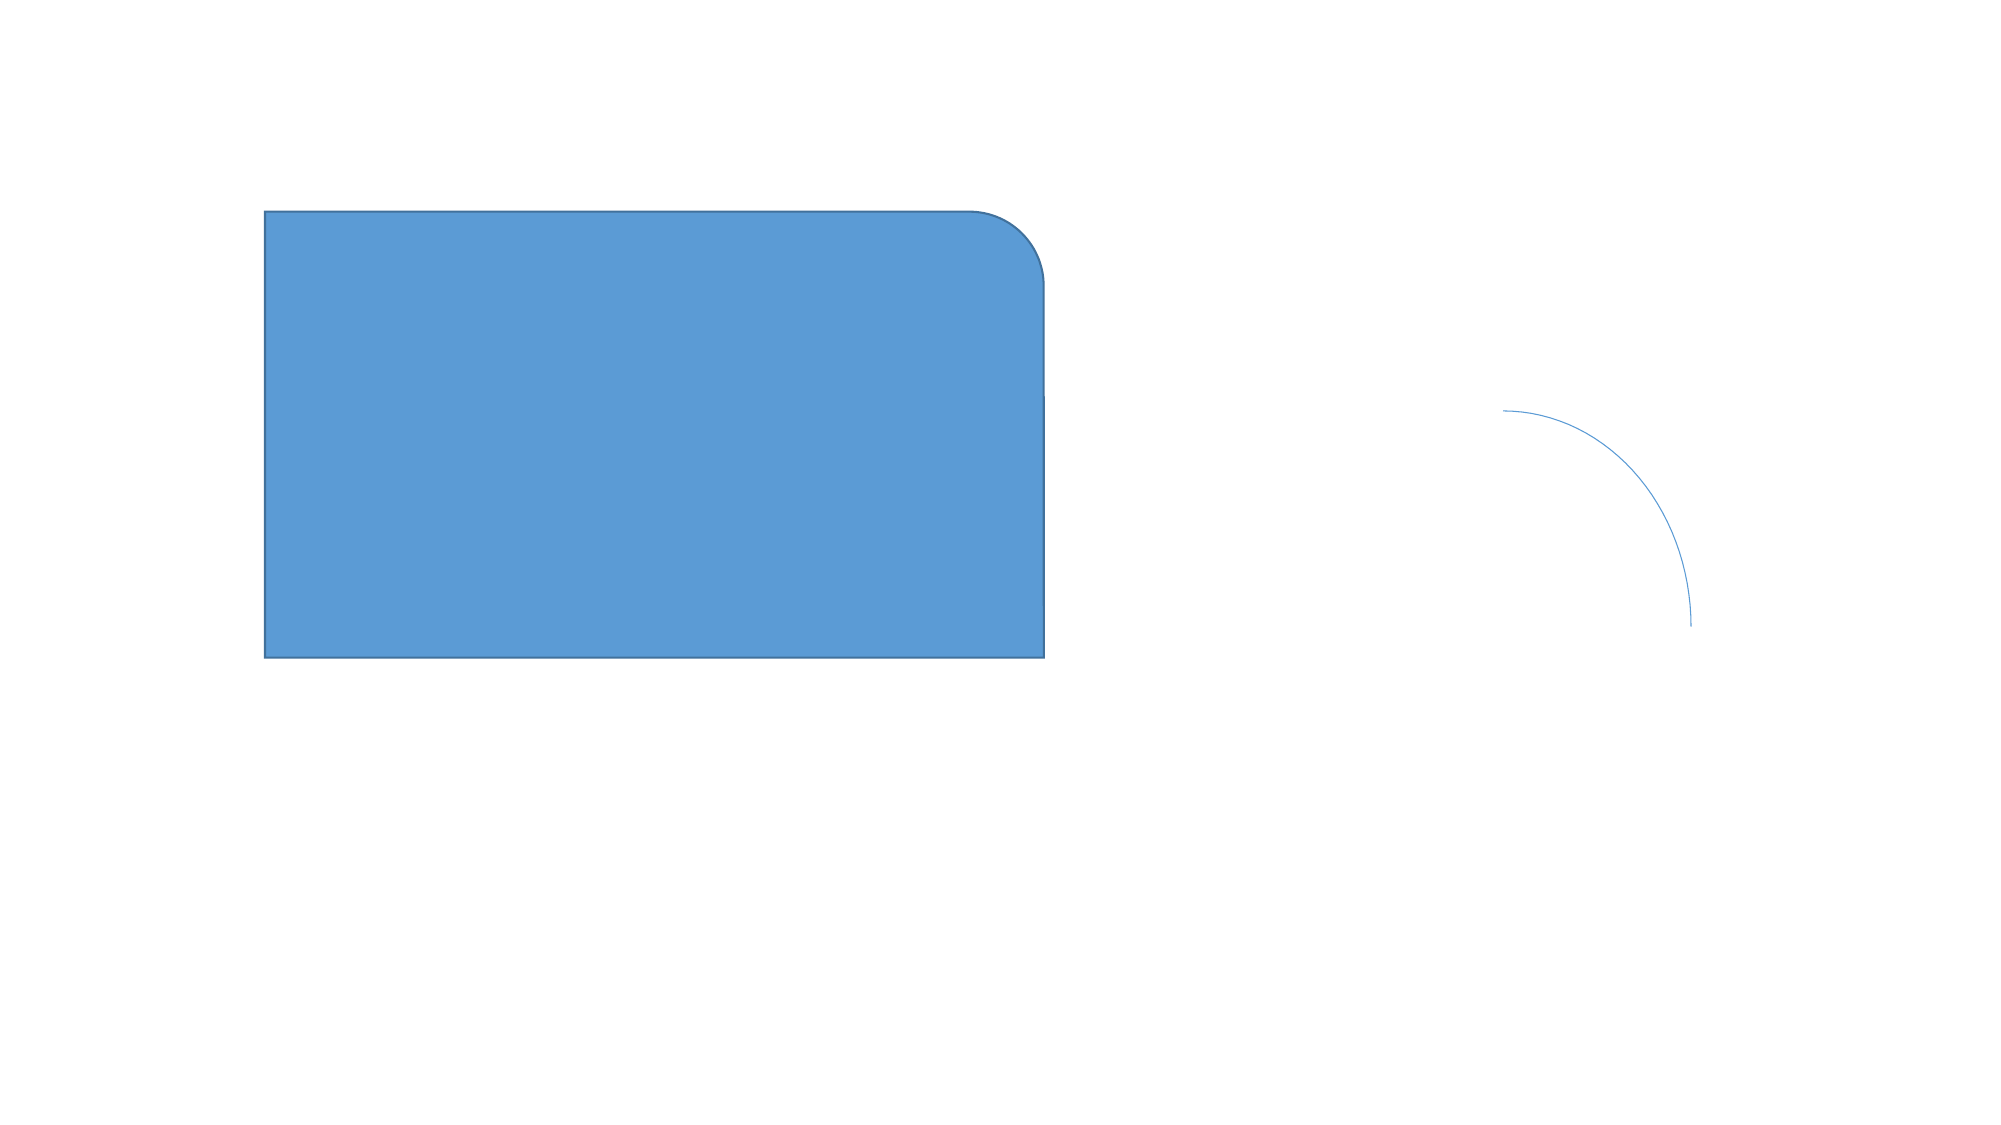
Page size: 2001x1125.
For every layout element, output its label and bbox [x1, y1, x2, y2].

text_box [264, 211, 1044, 658]
